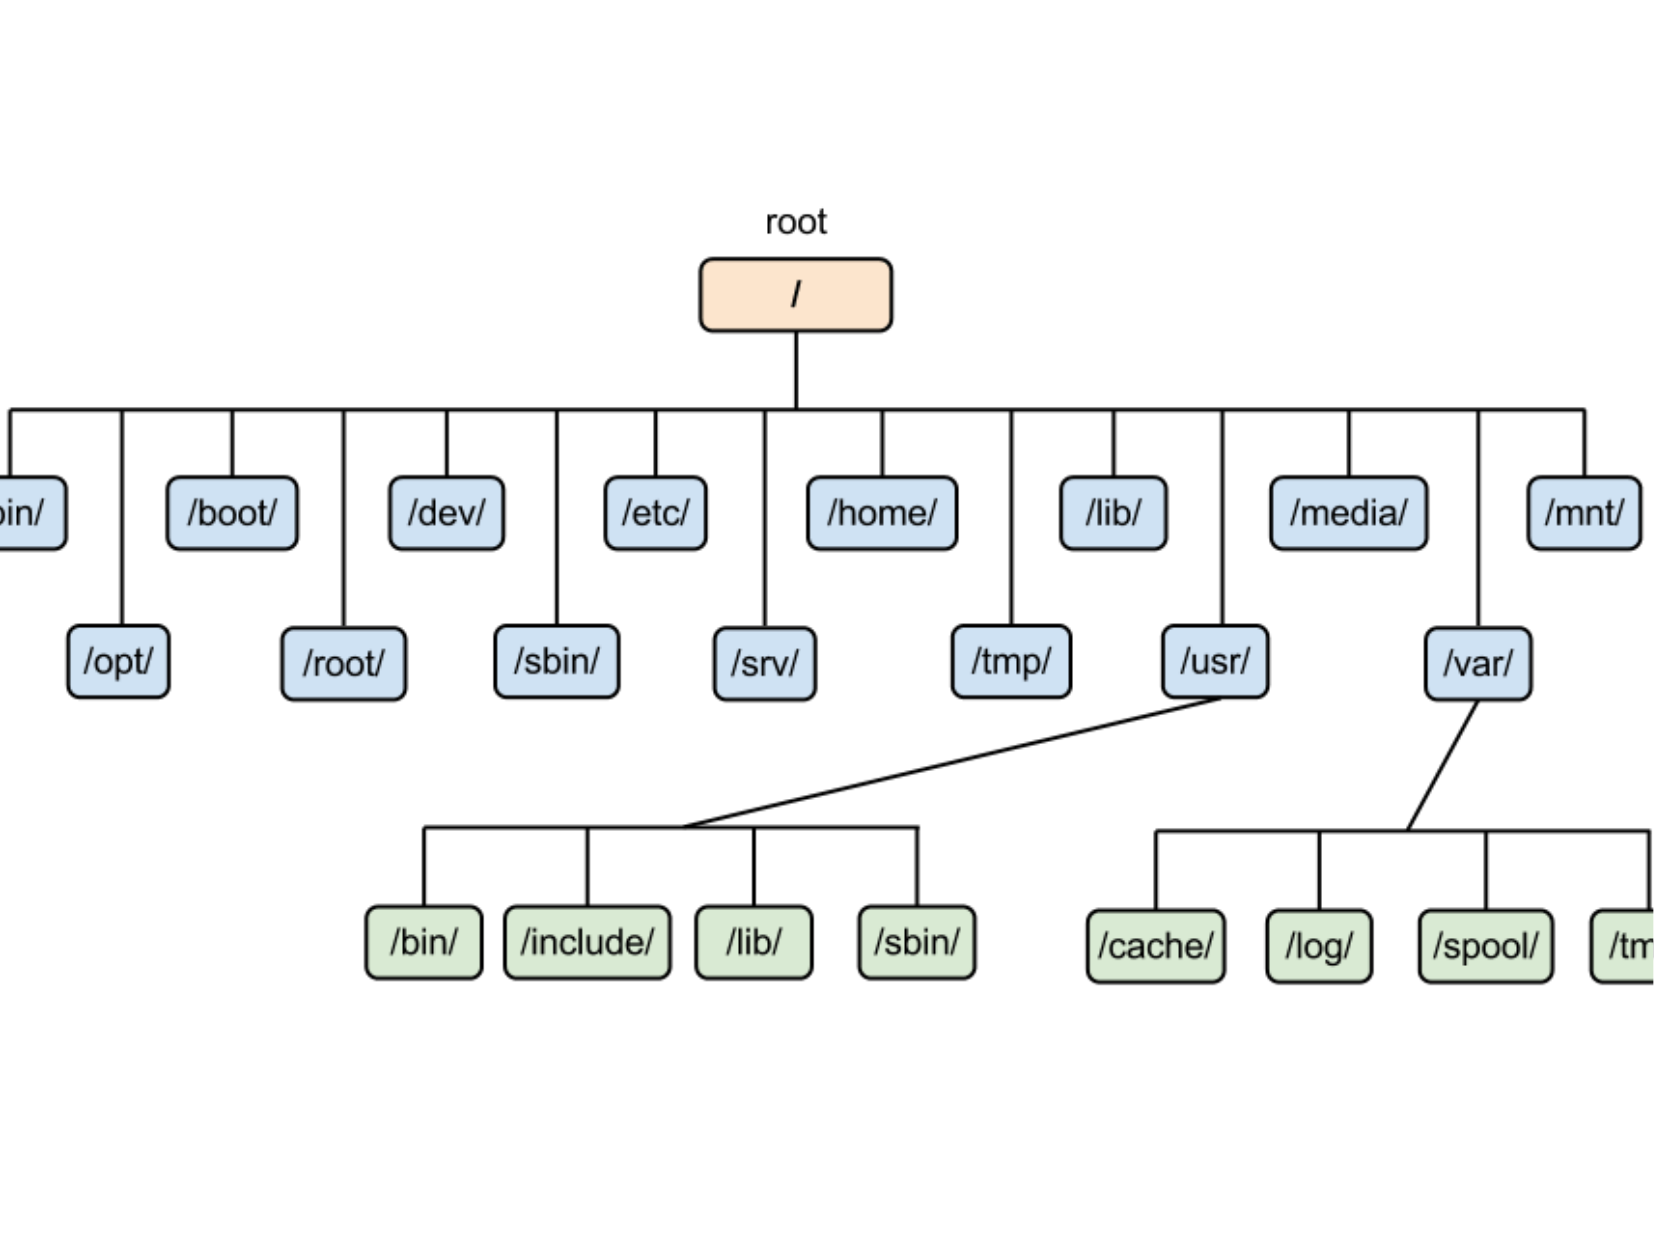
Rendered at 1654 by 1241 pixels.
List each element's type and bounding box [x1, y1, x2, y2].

picture [0, 153, 1654, 1022]
